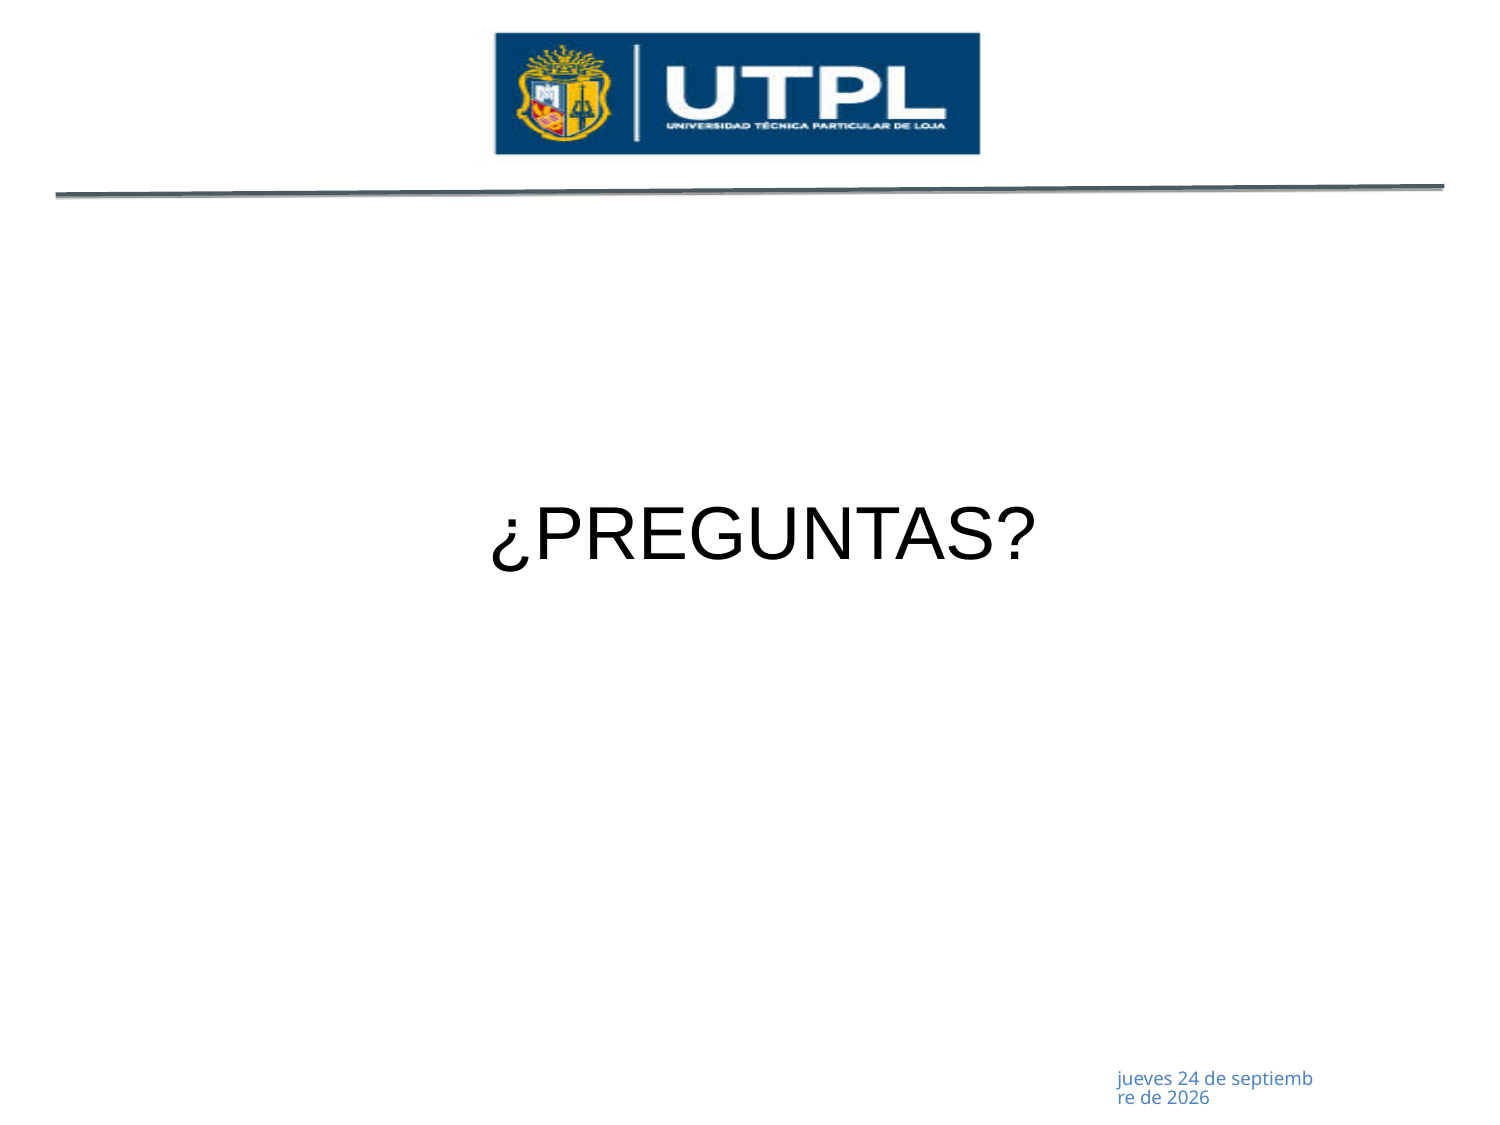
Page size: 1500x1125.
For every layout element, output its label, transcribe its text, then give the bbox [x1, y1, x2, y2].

text_box ¿PREGUNTAS? [460, 484, 1087, 584]
picture [413, 19, 1064, 166]
